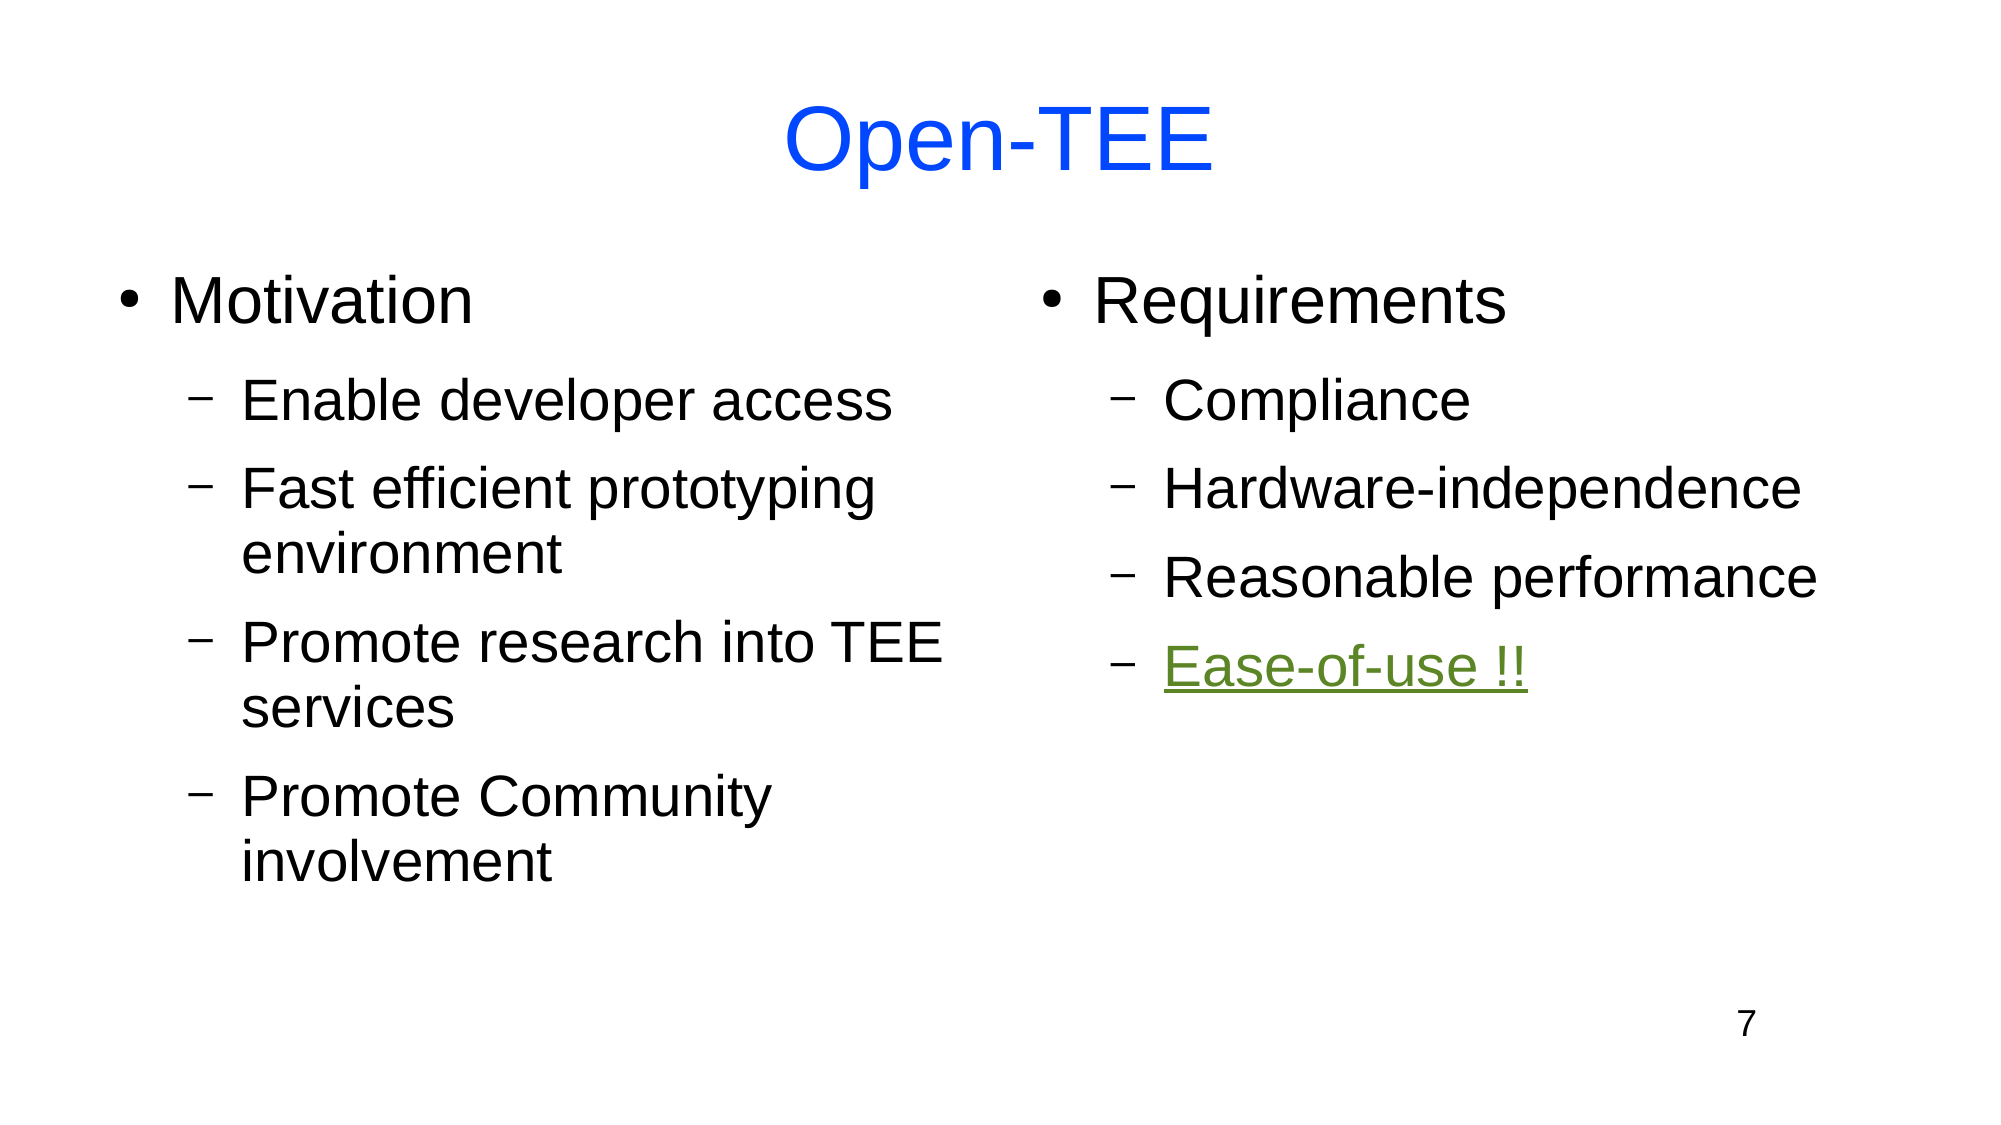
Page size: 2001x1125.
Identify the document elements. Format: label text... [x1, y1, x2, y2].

list Motivation Enable developer access Fast efficient prototyping environment Promote research into TEE services Promote Community involvement [99, 263, 979, 916]
list Requirements Compliance Hardware-independence Reasonable performance Ease-of-use !! [1022, 263, 1901, 916]
title Open-TEE [99, 44, 1900, 233]
